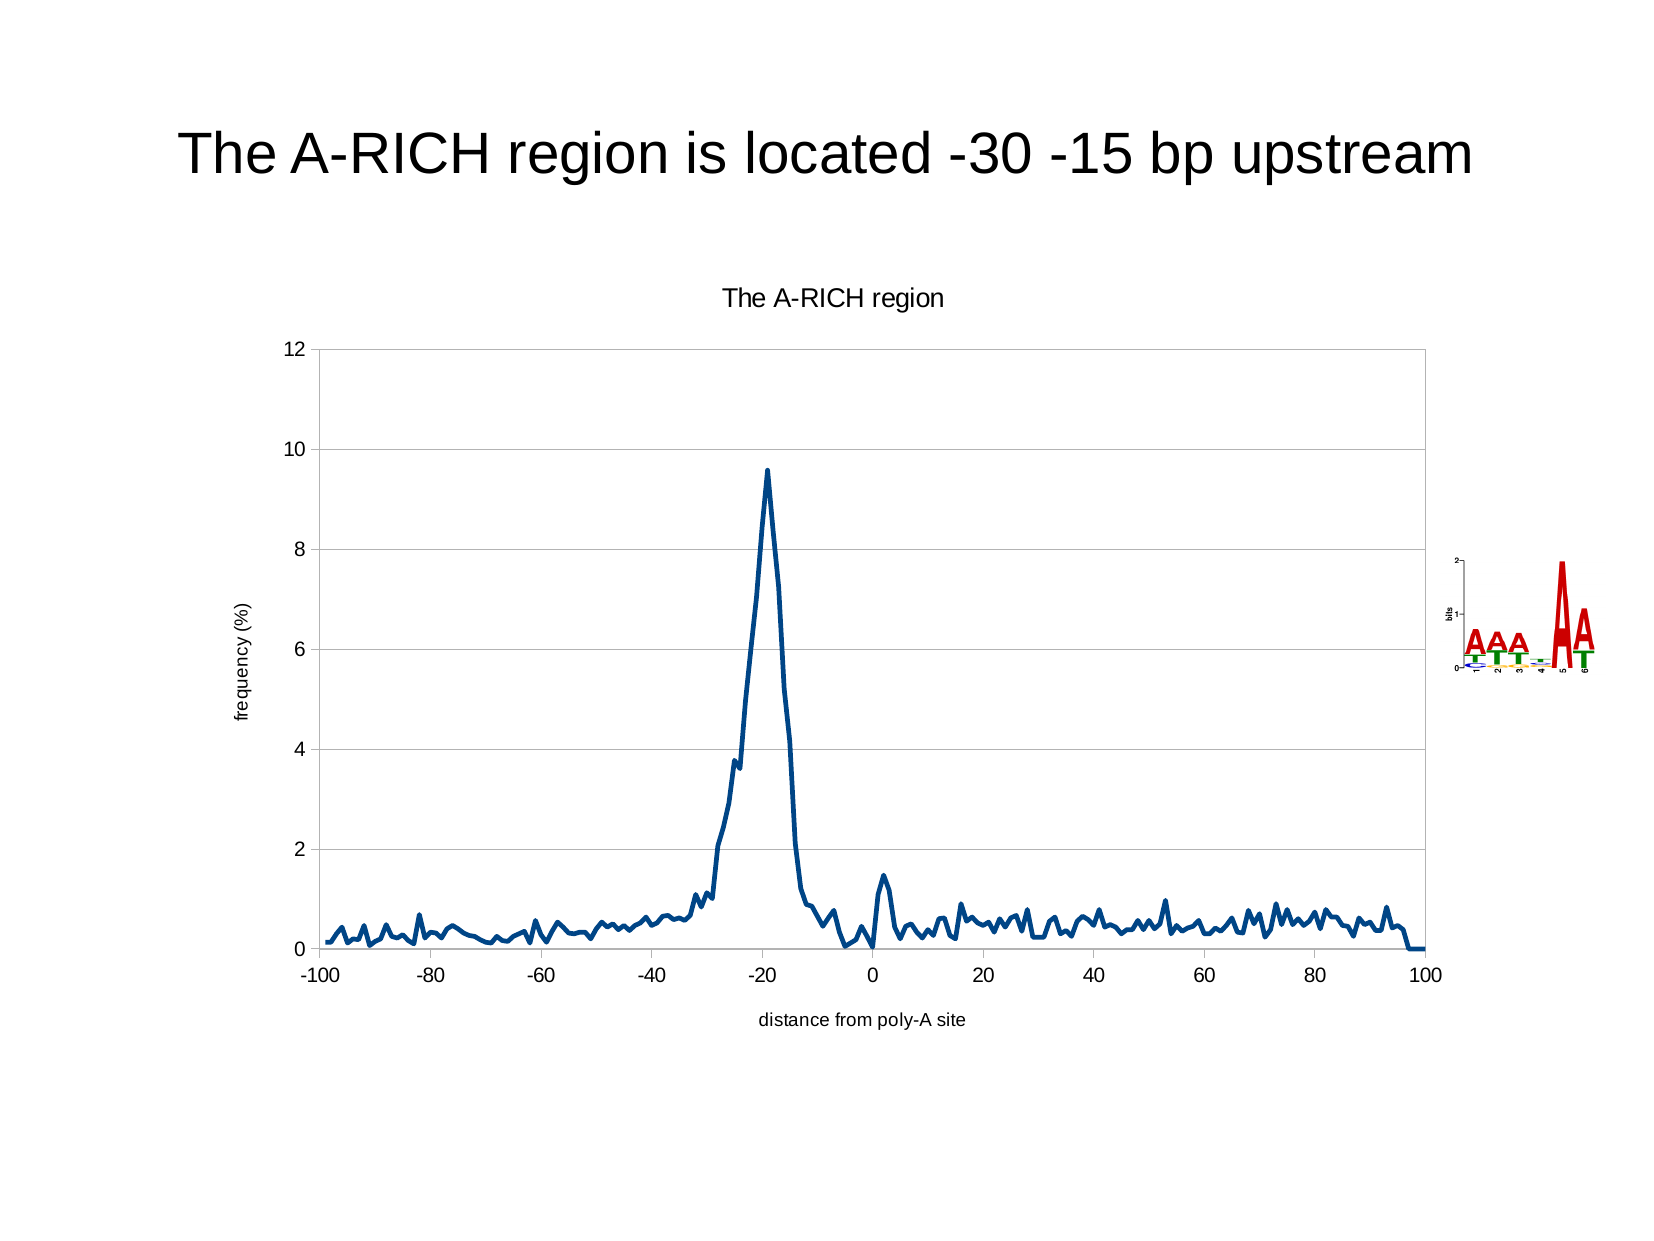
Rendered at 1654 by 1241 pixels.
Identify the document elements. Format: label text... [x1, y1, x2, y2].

picture [1440, 551, 1606, 676]
title The A-RICH region is located -30 -15 bp upstream [82, 49, 1571, 257]
chart [198, 251, 1468, 1062]
